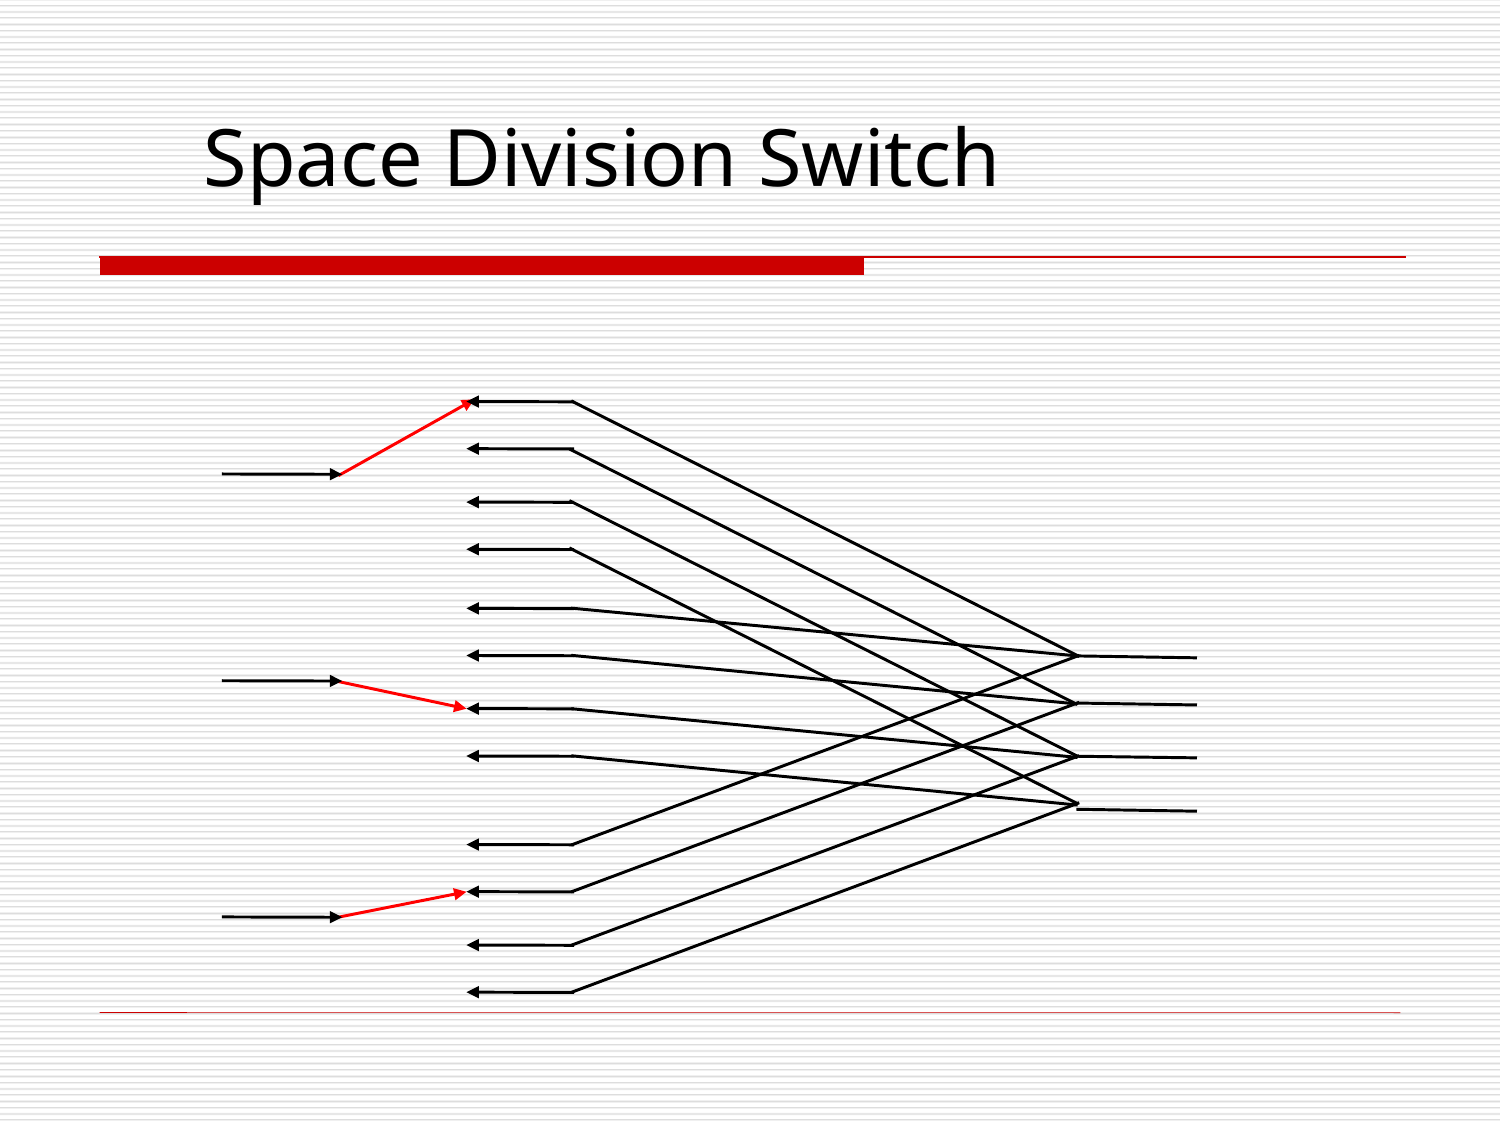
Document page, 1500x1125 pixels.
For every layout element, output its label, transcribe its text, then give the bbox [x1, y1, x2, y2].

picture [0, 0, 1500, 1125]
title Space Division Switch [188, 27, 1467, 282]
